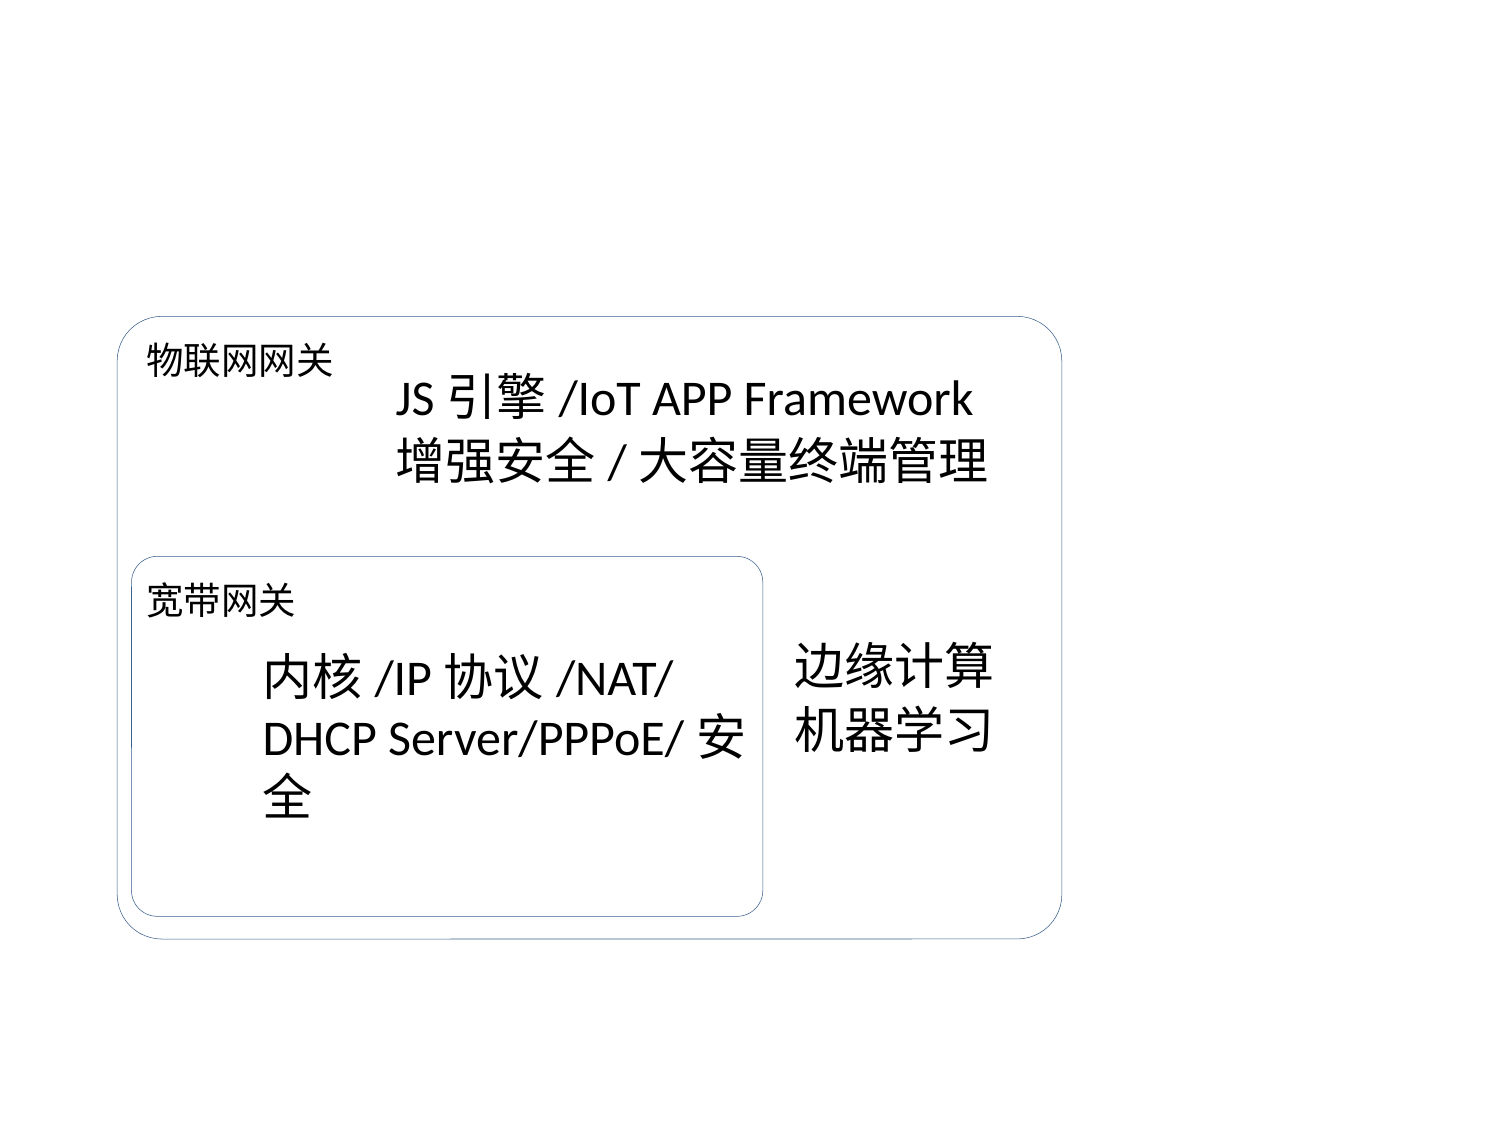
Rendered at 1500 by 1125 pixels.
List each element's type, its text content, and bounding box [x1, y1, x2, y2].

text_box 边缘计算 [779, 627, 1062, 691]
text_box 机器学习 [779, 691, 1062, 767]
text_box 增强安全/大容量终端管理 [380, 421, 1112, 497]
text_box JS引擎/IoT APP Framework [380, 357, 1112, 421]
text_box 宽带网关 [131, 556, 398, 642]
text_box 内核/IP协议/NAT/DHCP Server/PPPoE/安全 [247, 637, 763, 833]
text_box 物联网网关 [131, 316, 398, 402]
